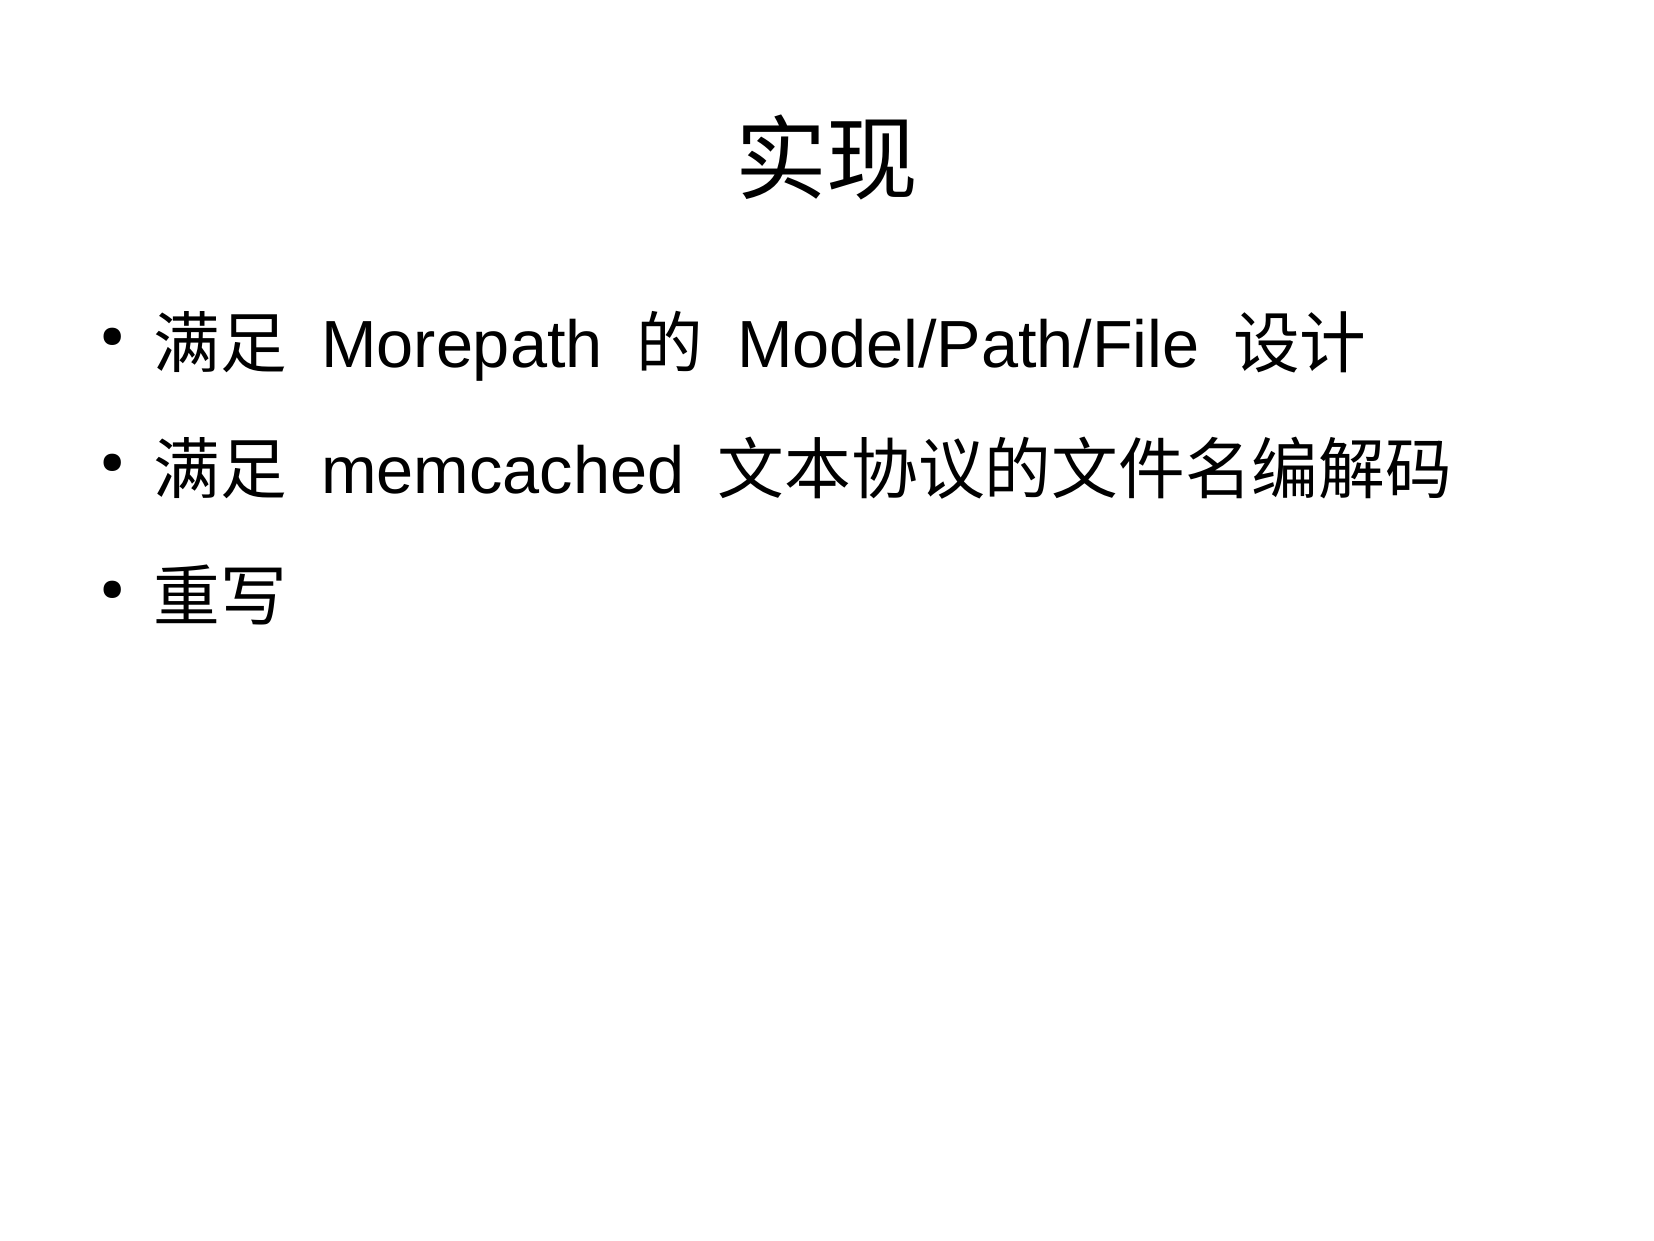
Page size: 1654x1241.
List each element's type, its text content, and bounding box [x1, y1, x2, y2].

title 实现 [82, 49, 1571, 257]
list 满足 Morepath 的 Model/Path/File 设计 满足 memcached 文本协议的文件名编解码 重写 [82, 290, 1571, 1010]
